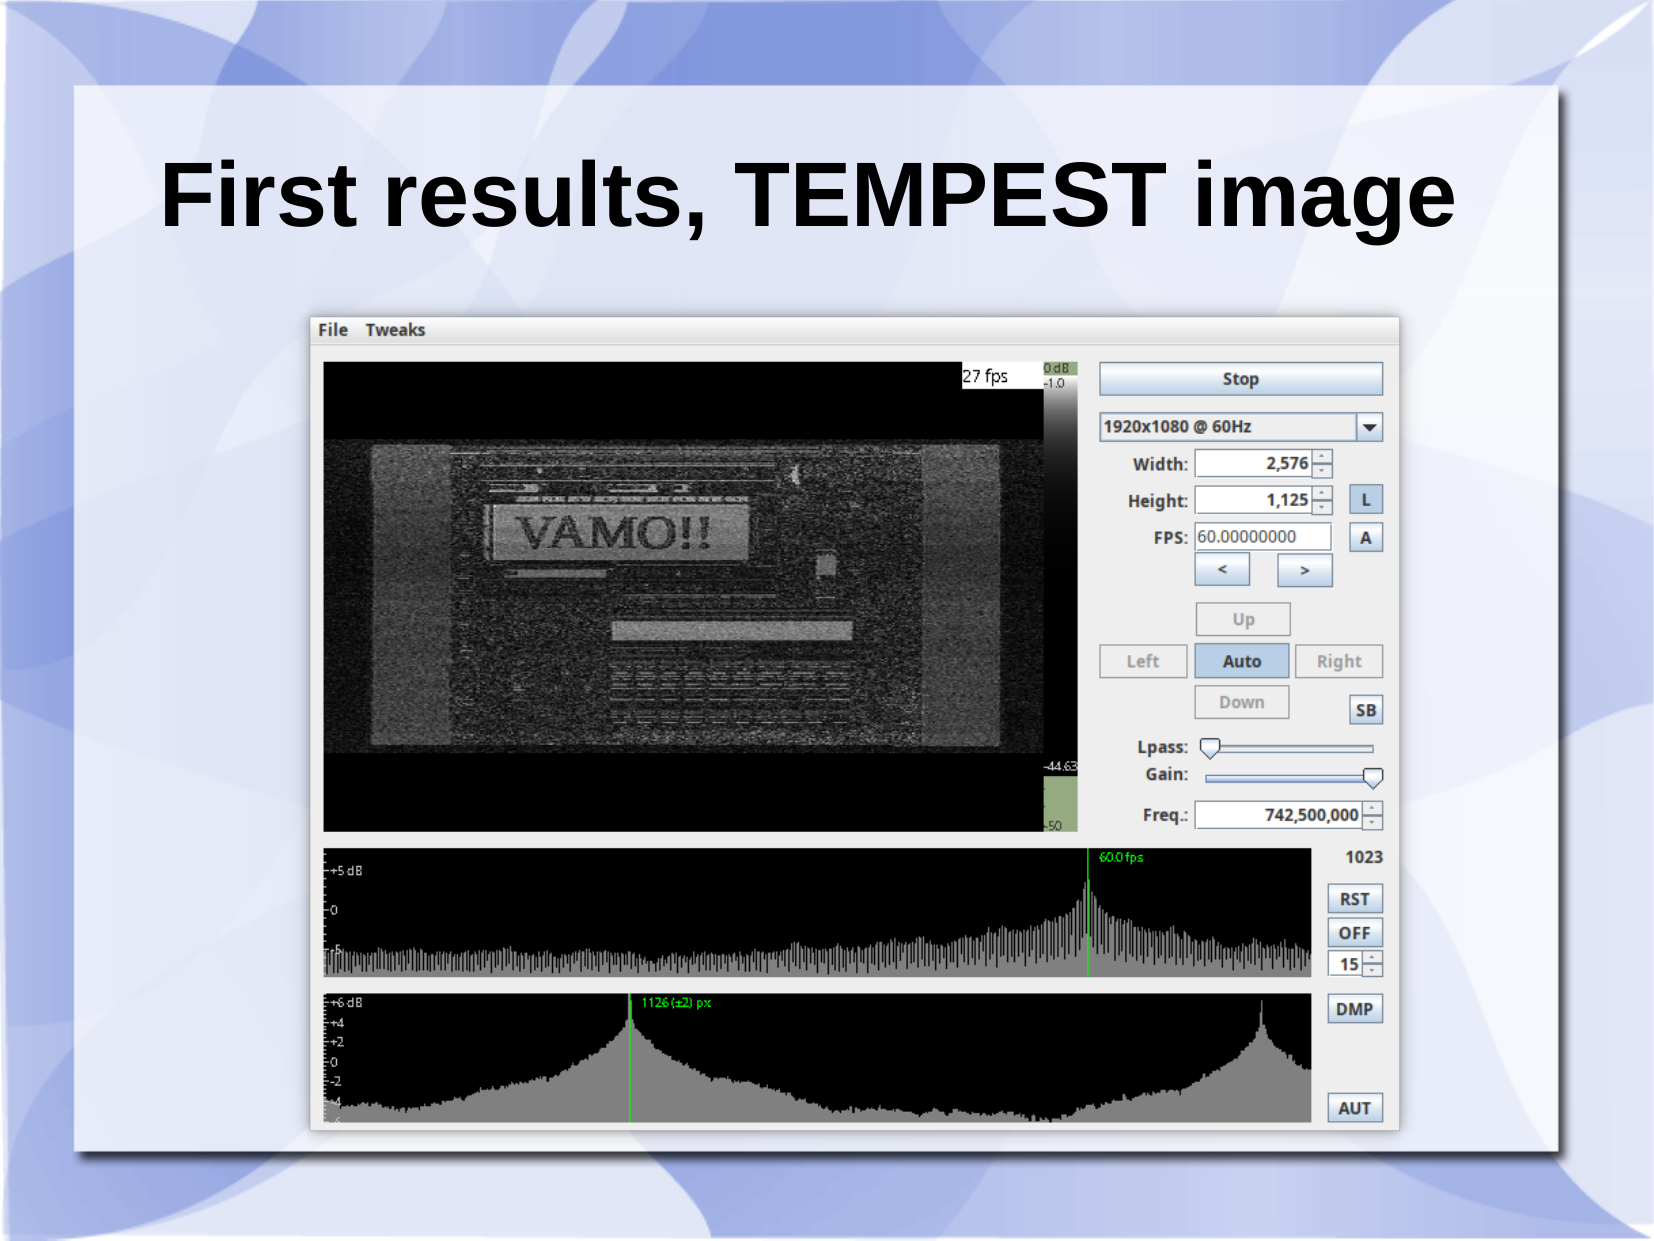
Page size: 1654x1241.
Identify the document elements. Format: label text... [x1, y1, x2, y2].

title First results, TEMPEST image [82, 90, 1536, 298]
picture [0, 0, 1654, 1241]
